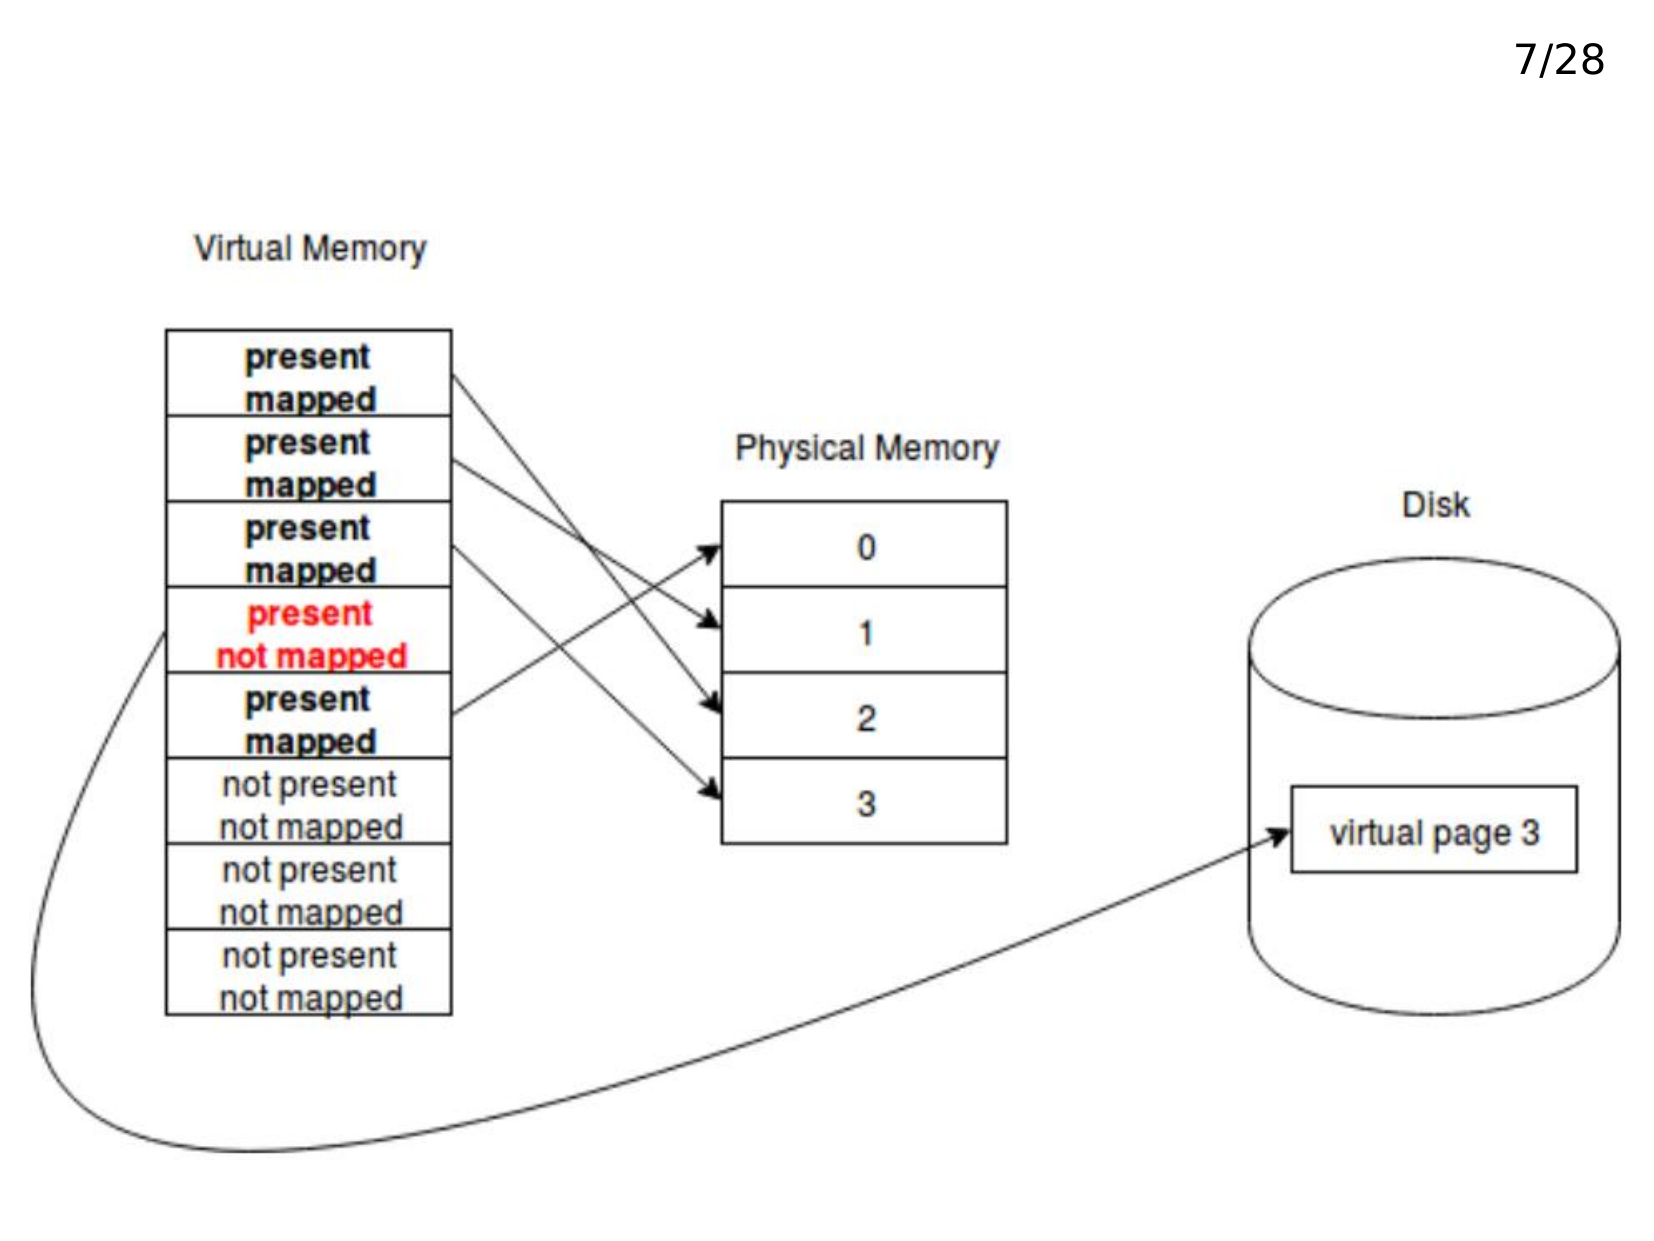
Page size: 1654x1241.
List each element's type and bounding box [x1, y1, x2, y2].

picture [28, 230, 1628, 1160]
